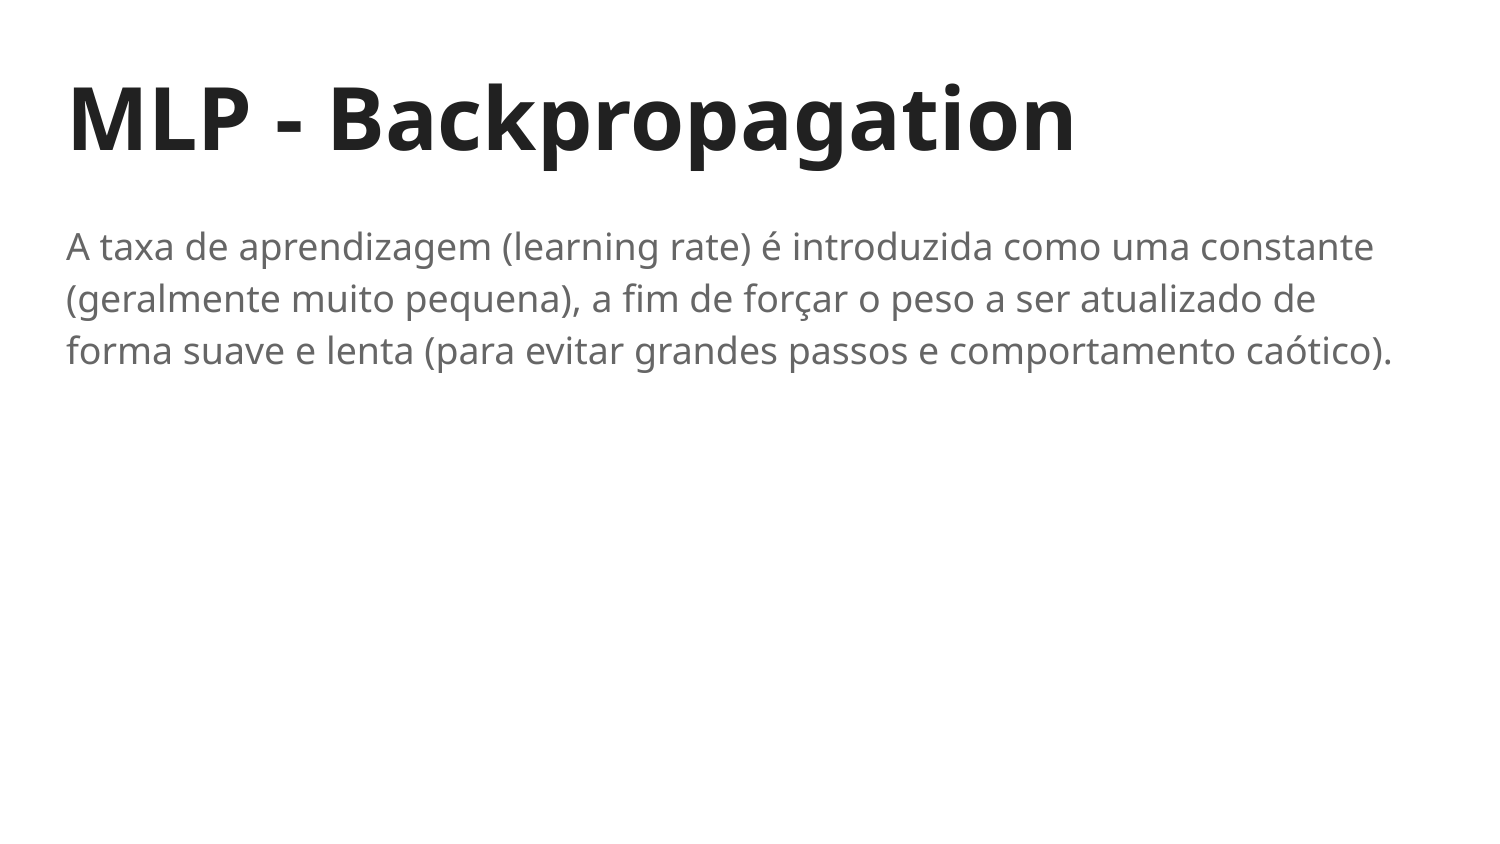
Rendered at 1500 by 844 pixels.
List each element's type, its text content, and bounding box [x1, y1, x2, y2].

list A taxa de aprendizagem (learning rate) é introduzida como uma constante (geralmente muito pequena), a fim de forçar o peso a ser atualizado de forma suave e lenta (para evitar grandes passos e comportamento caótico). [51, 201, 1449, 750]
title MLP - Backpropagation [51, 48, 1449, 180]
